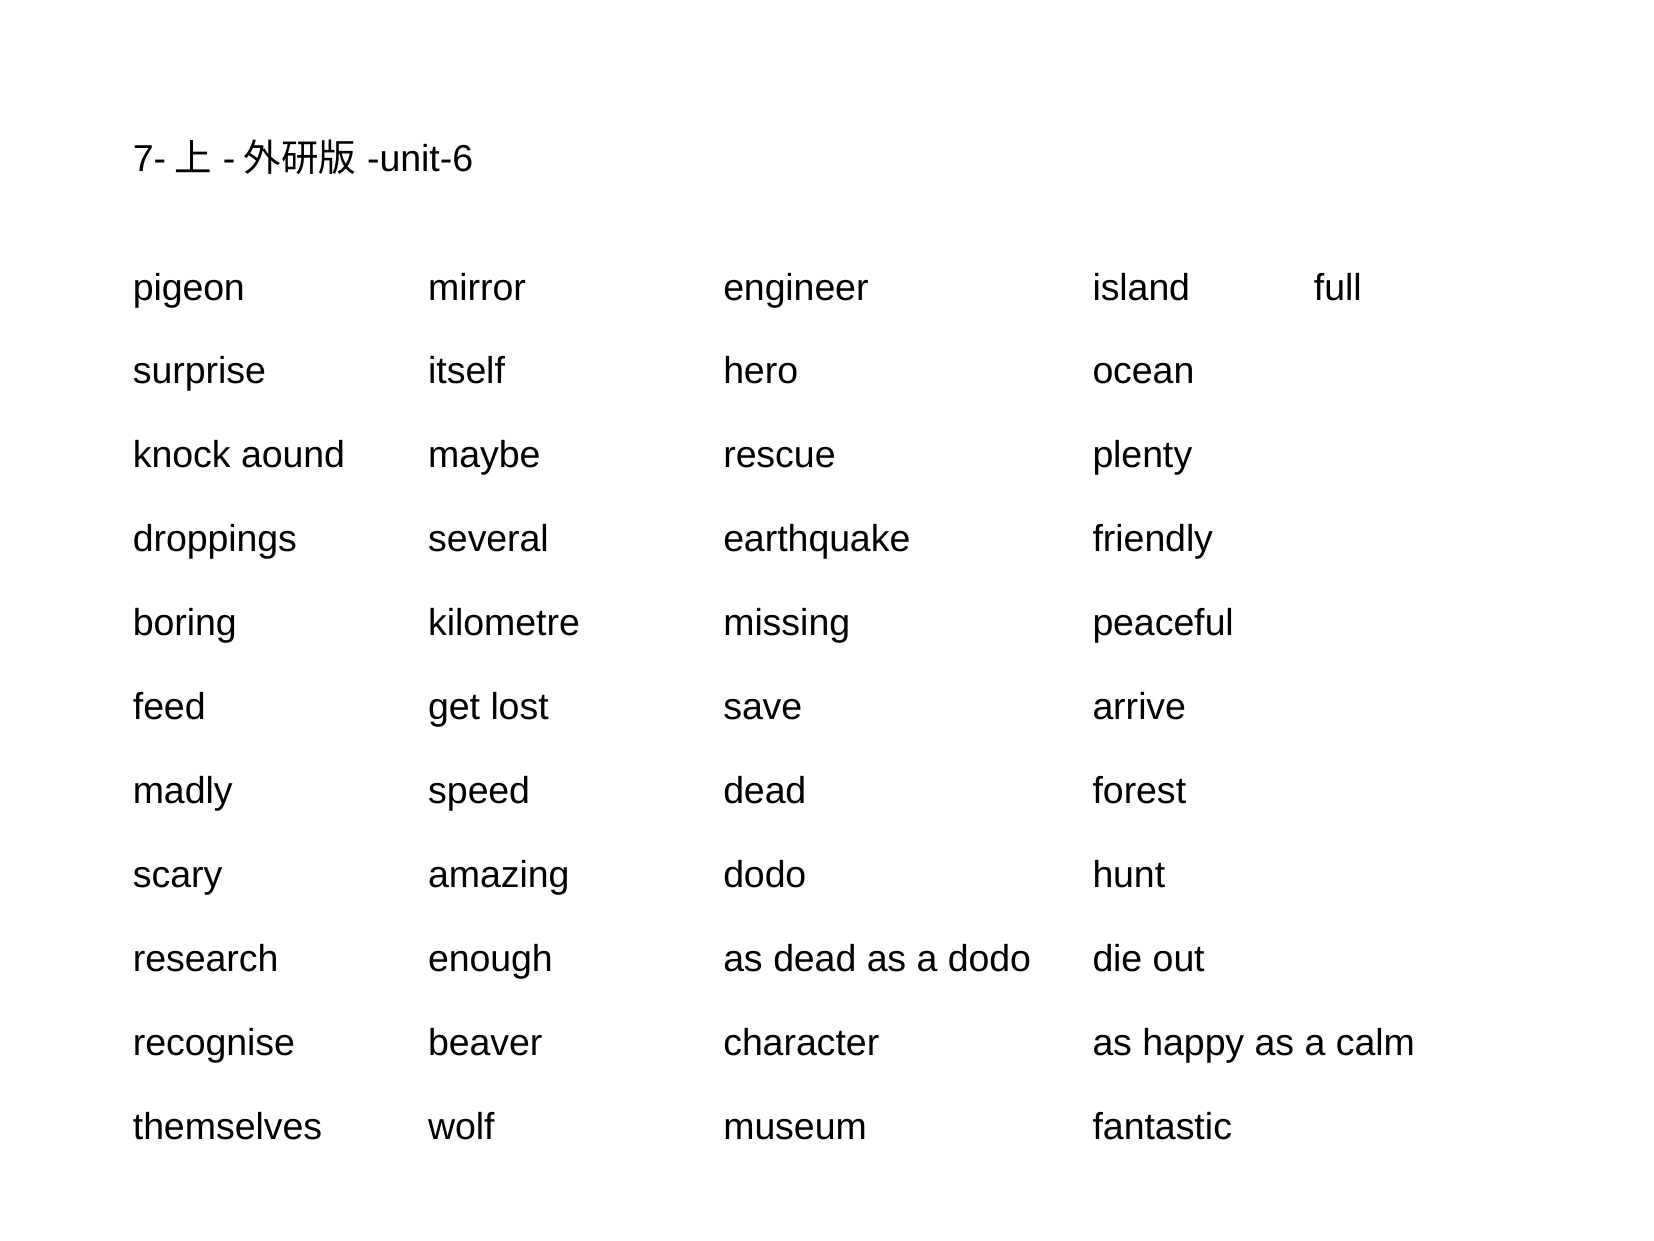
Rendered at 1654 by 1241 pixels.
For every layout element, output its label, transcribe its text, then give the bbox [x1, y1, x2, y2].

text_box 7-上-外研版-unit-6 pigeon mirror engineer island full surprise itself hero ocean knock aound maybe rescue plenty droppings several earthquake friendly boring kilometre missing peaceful feed get lost save arrive madly speed dead forest scary amazing dodo hunt research enough as dead as a dodo die out recognise beaver character as happy as a calm themselves wolf museum fantastic [118, 120, 1565, 1152]
